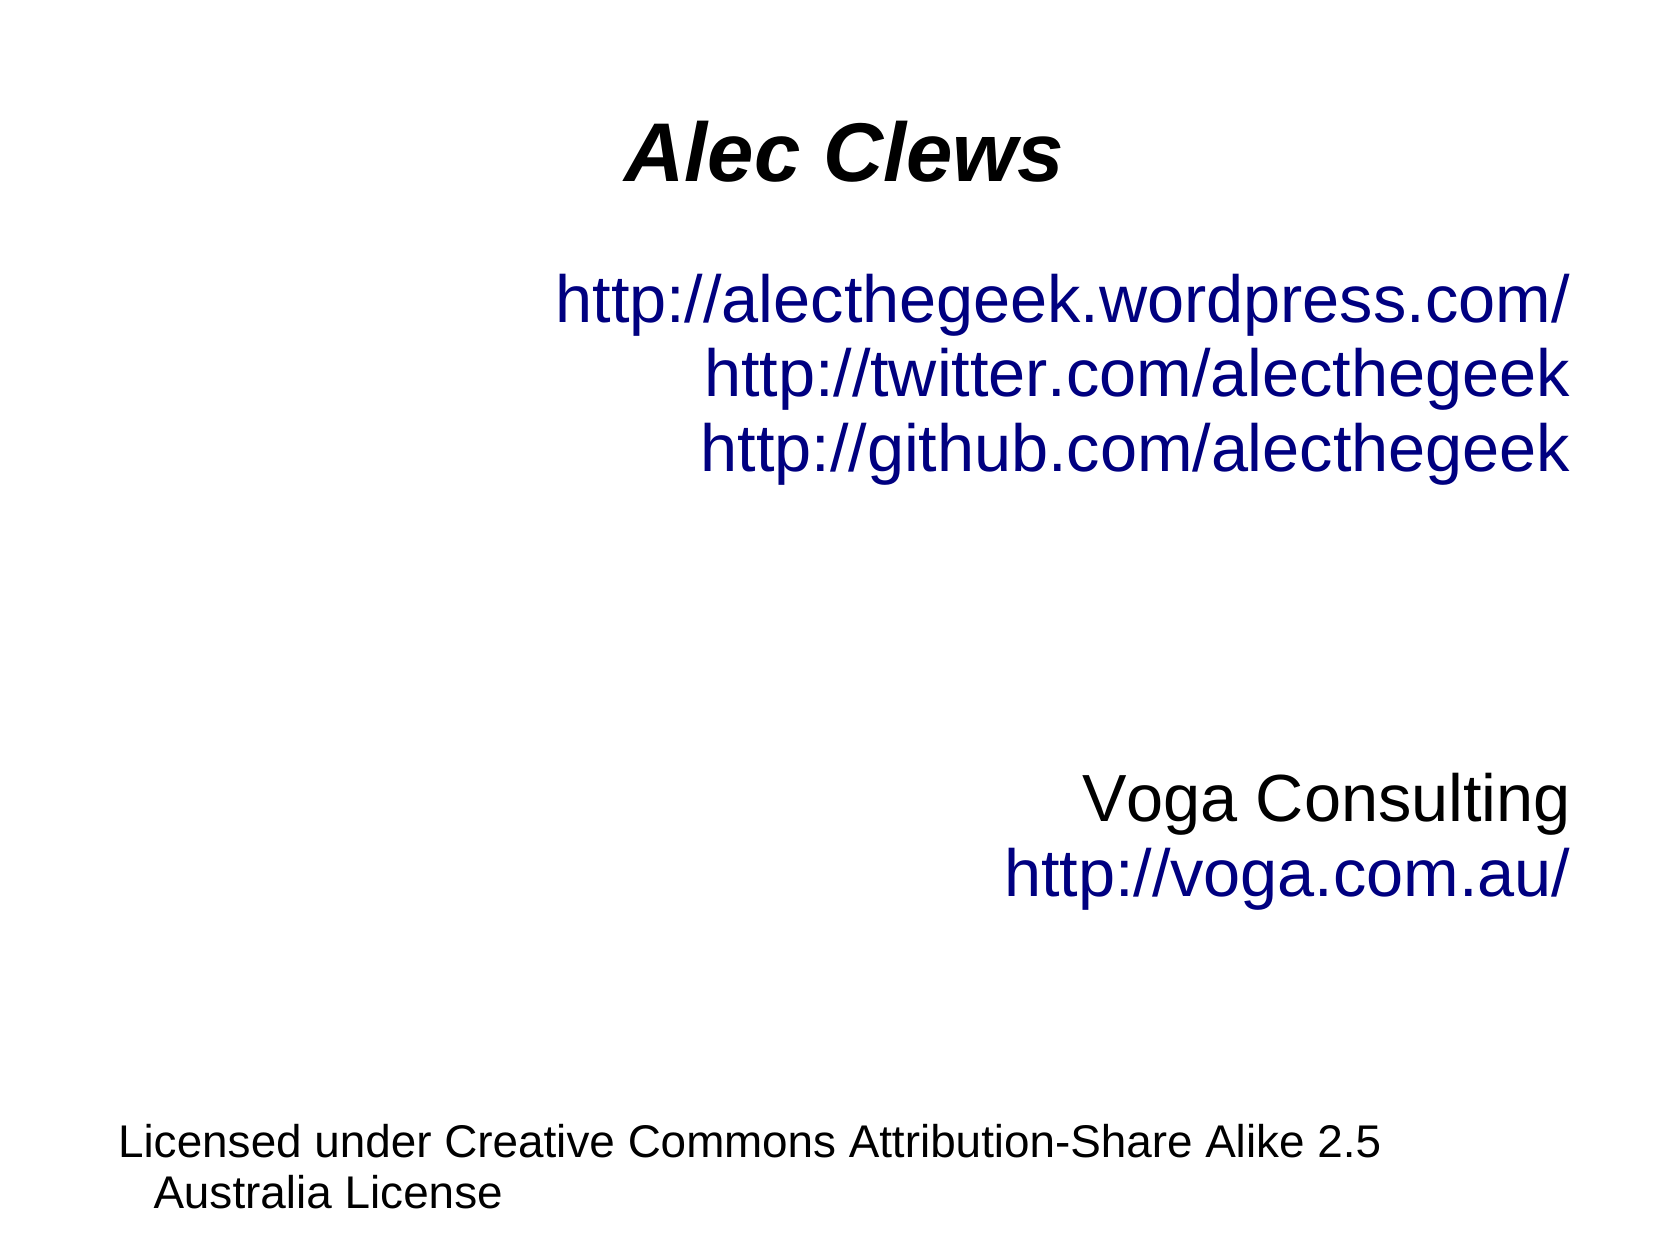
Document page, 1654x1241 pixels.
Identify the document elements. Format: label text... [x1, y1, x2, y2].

subtitle http://alecthegeek.wordpress.com/ http://twitter.com/alecthegeek http://github.com/alecthegeek Voga Consulting http://voga.com.au/ Licensed under Creative Commons Attribution-Share Alike 2.5 Australia License [82, 168, 1571, 1219]
title Alec Clews [82, 49, 1571, 168]
